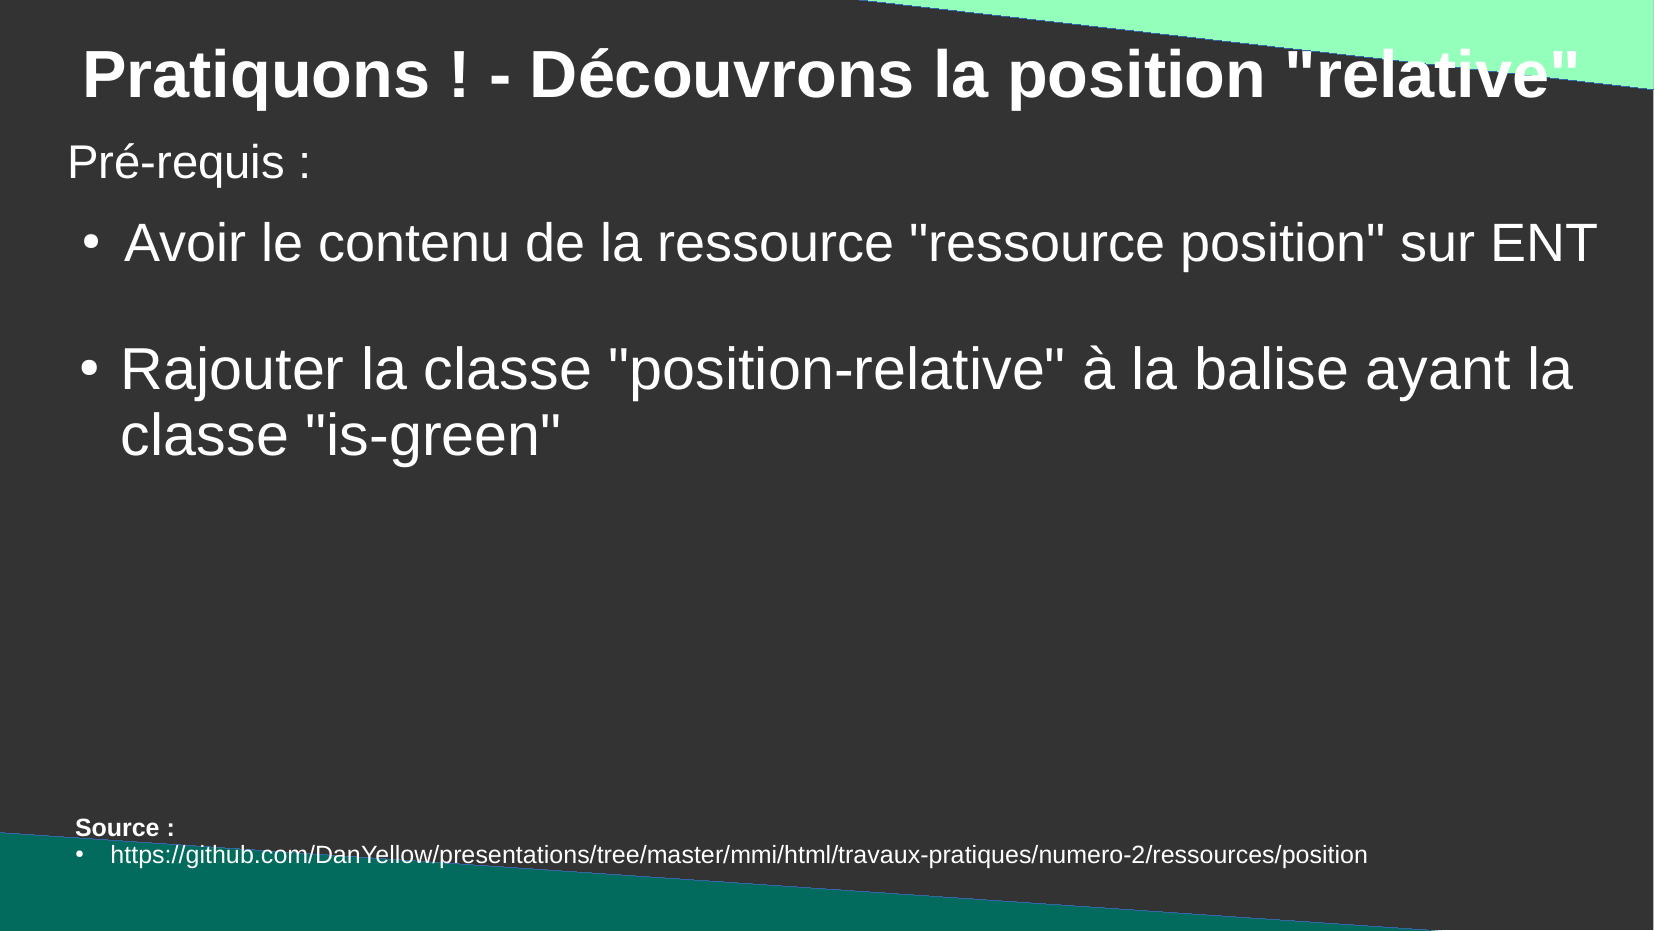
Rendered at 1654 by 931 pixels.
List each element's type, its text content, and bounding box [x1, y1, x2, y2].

title Pratiquons ! - Découvrons la position "relative" [82, 37, 1607, 135]
text_box [859, 0, 1654, 90]
list Rajouter la classe "position-relative" à la balise ayant la classe "is-green" [64, 335, 1589, 470]
list Pré-requis : Avoir le contenu de la ressource "ressource position" sur ENT [67, 135, 1607, 293]
text_box Source : https://github.com/DanYellow/presentations/tree/master/mmi/html/travaux-pratiques/numero-2/ressources/position [60, 805, 1546, 913]
